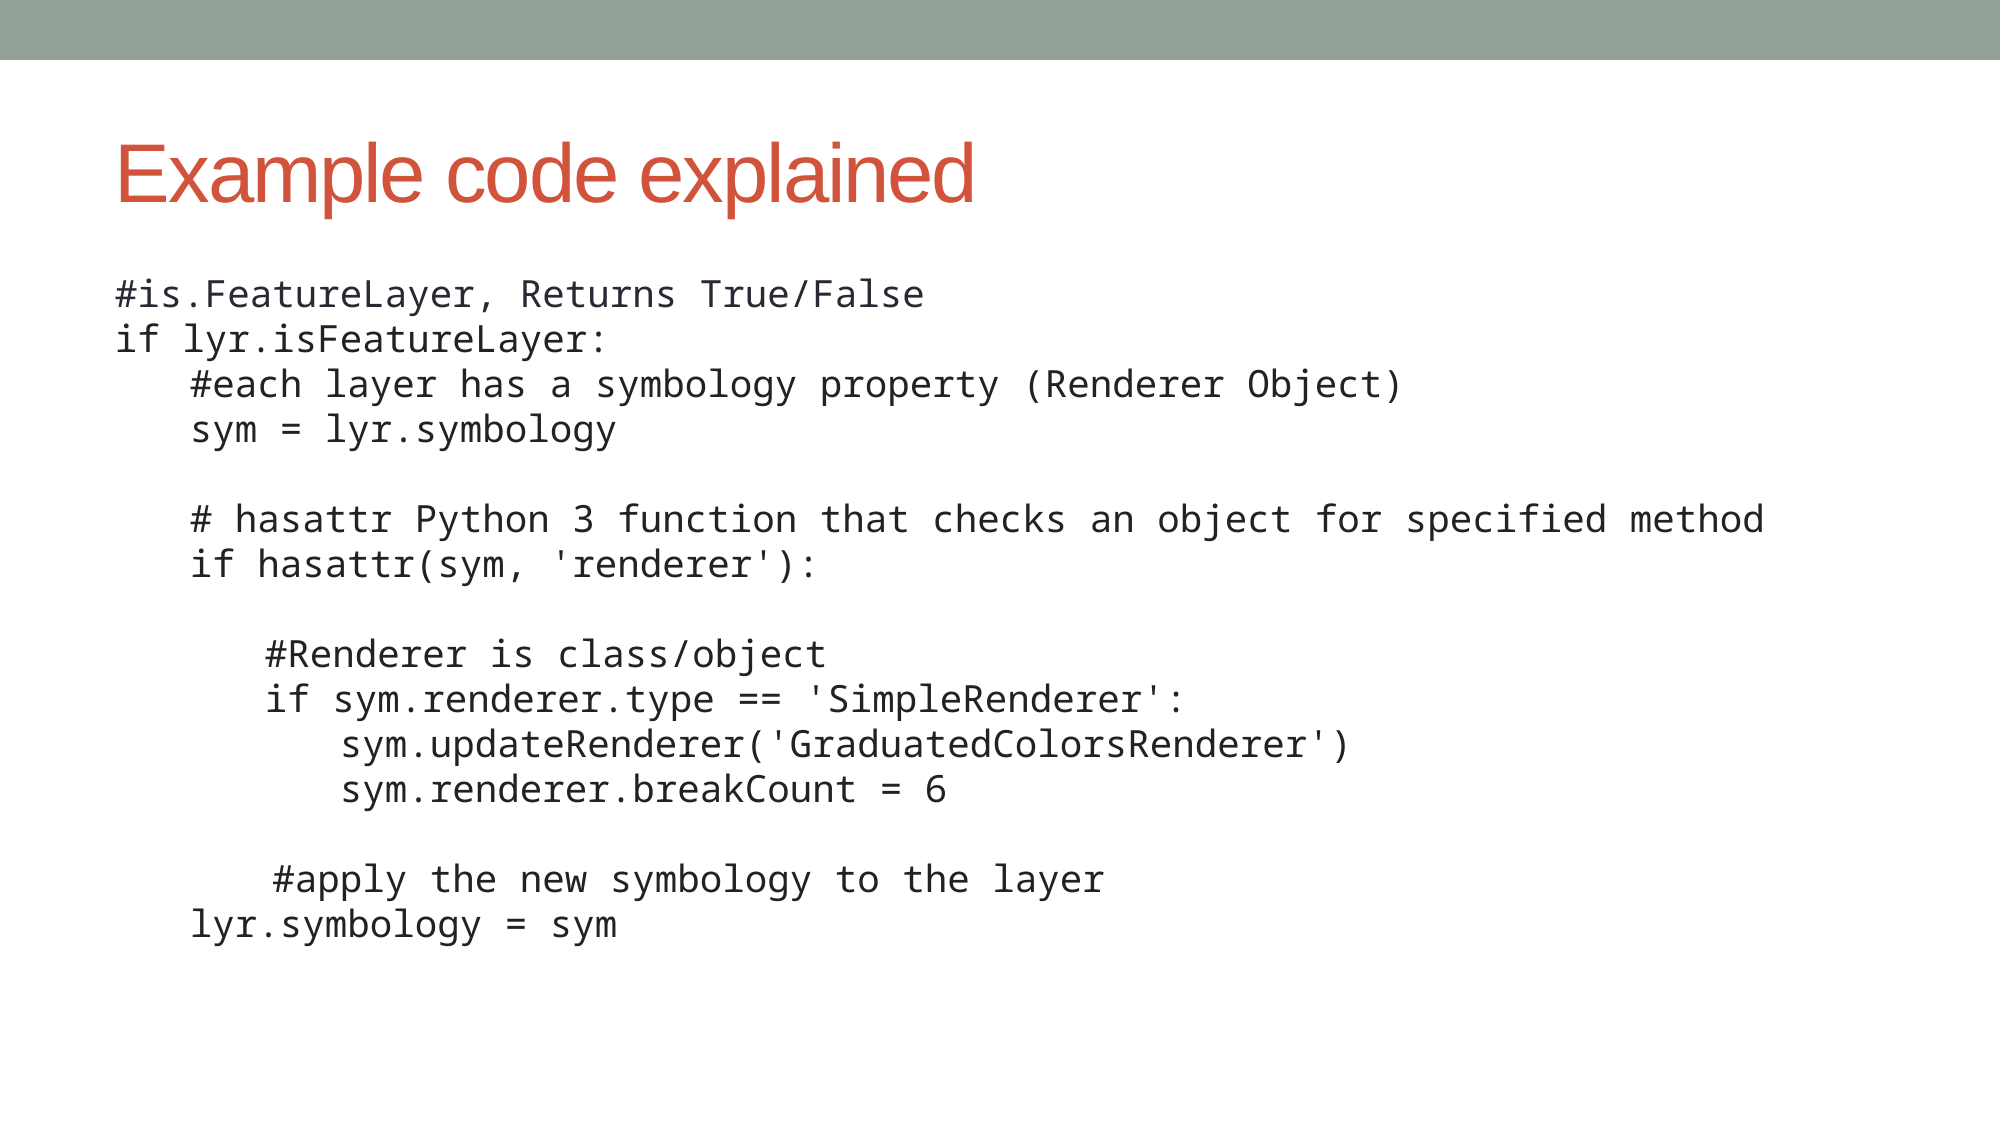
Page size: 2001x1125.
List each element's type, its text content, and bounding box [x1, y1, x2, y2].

title Example code explained [99, 87, 1900, 251]
list #is.FeatureLayer, Returns True/False if lyr.isFeatureLayer: #each layer has a symbology property (Renderer Object) sym = lyr.symbology # hasattr Python 3 function that checks an object for specified method if hasattr(sym, 'renderer'): #Renderer is class/object if sym.renderer.type == 'SimpleRenderer': sym.updateRenderer('GraduatedColorsRenderer') sym.renderer.breakCount = 6 #apply the new symbology to the layer lyr.symbology = sym [99, 262, 1900, 1063]
